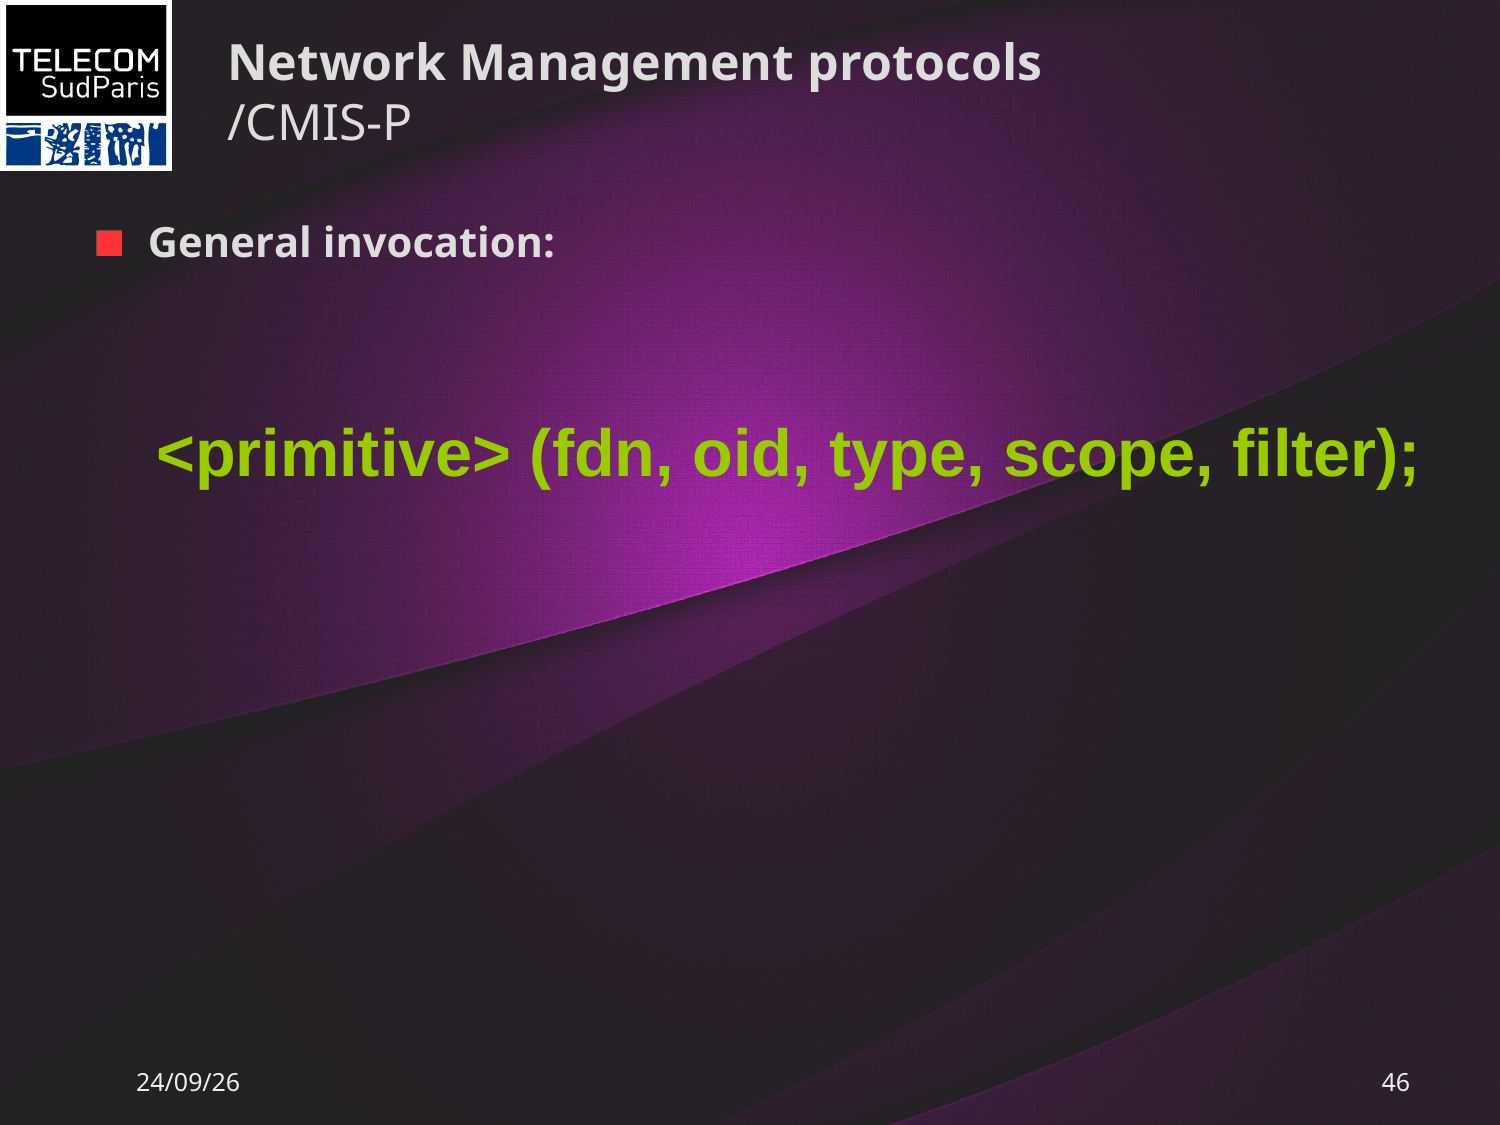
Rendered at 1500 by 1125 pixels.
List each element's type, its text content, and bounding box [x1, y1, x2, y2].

title Network Management protocols /CMIS-P [212, 30, 1406, 150]
text_box <primitive> (fdn, oid, type, scope, filter); [141, 402, 1439, 498]
list General invocation: [76, 207, 1427, 977]
picture [0, 0, 1500, 1125]
